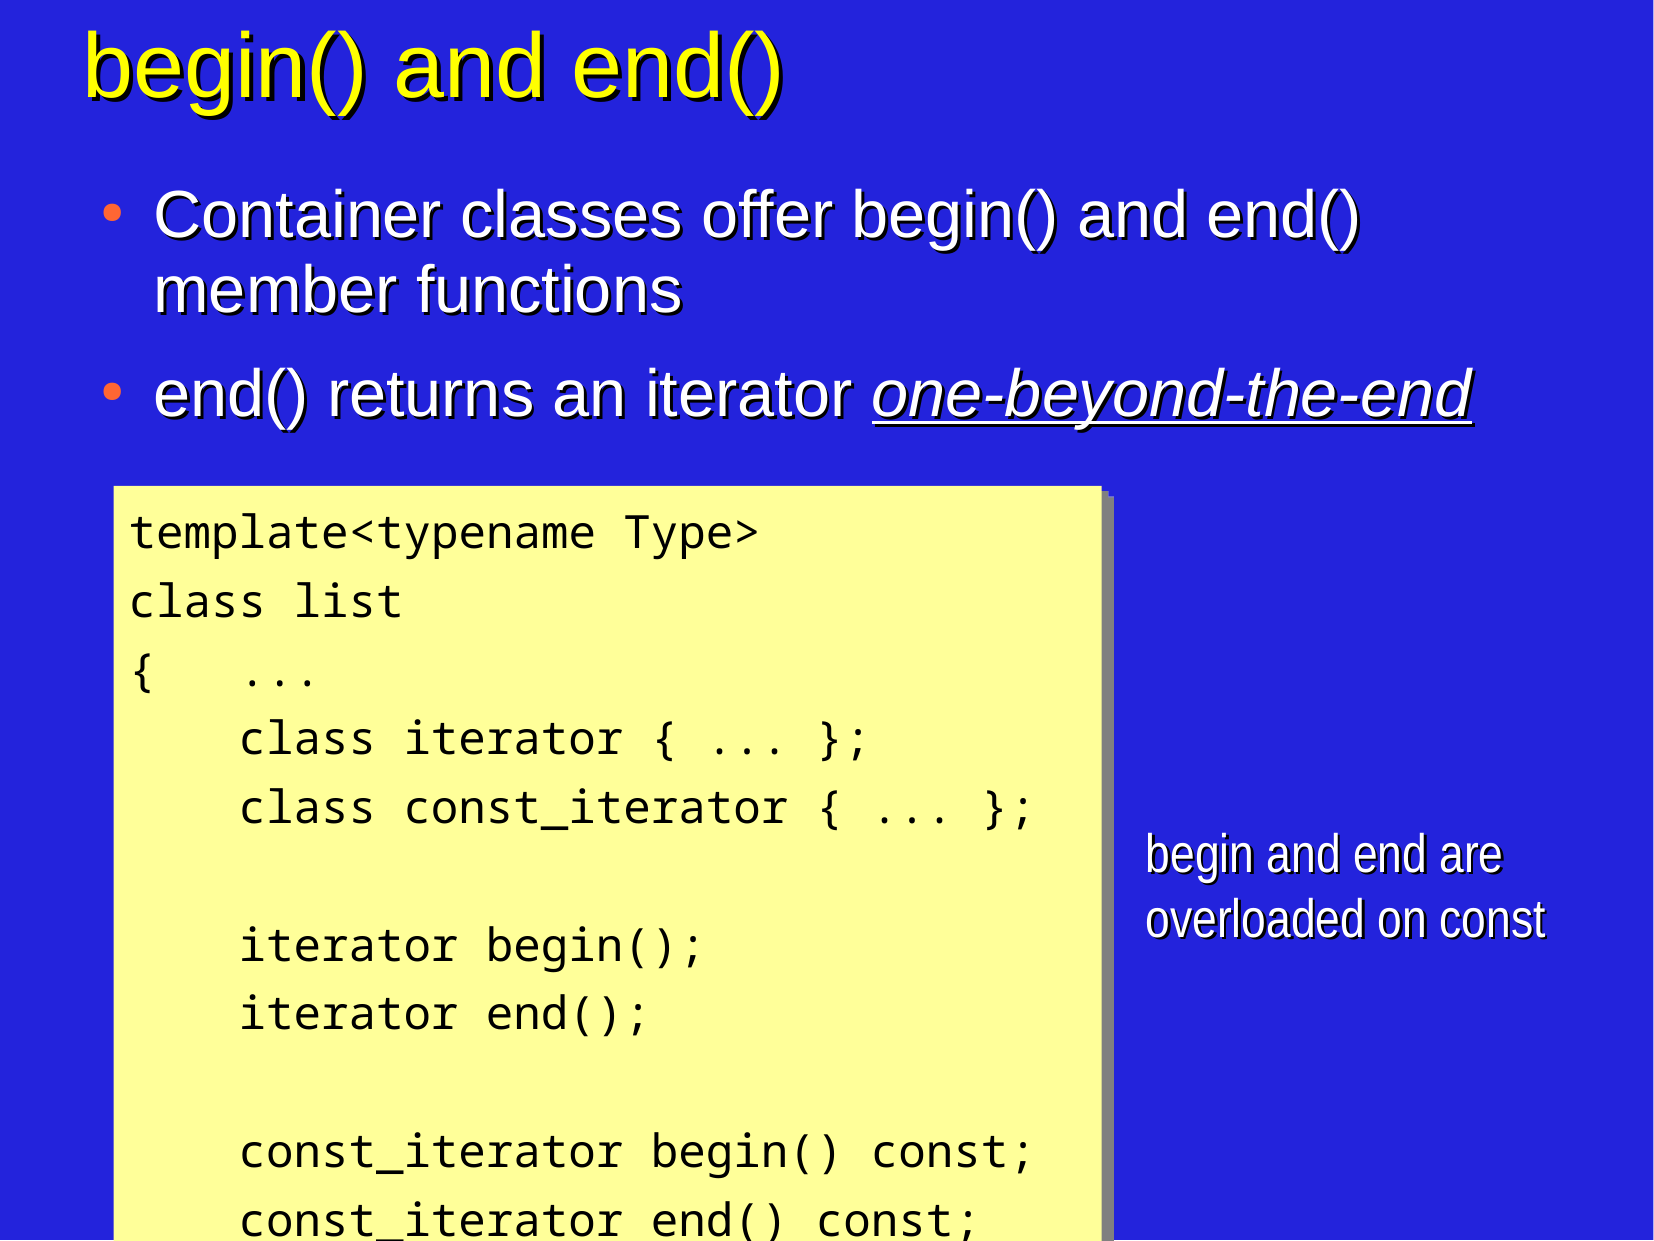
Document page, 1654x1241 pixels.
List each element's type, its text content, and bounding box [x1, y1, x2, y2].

text_box template<typename Type> class list { ... class iterator { ... }; class const_iterator { ... }; iterator begin(); iterator end(); const_iterator begin() const; const_iterator end() const; ... }; [113, 485, 1102, 1241]
title begin() and end() [82, 2, 1571, 130]
list Container classes offer begin() and end() member functions end() returns an iterator one-beyond-the-end [82, 177, 1571, 1182]
text_box begin and end are overloaded on const [1130, 810, 1605, 956]
